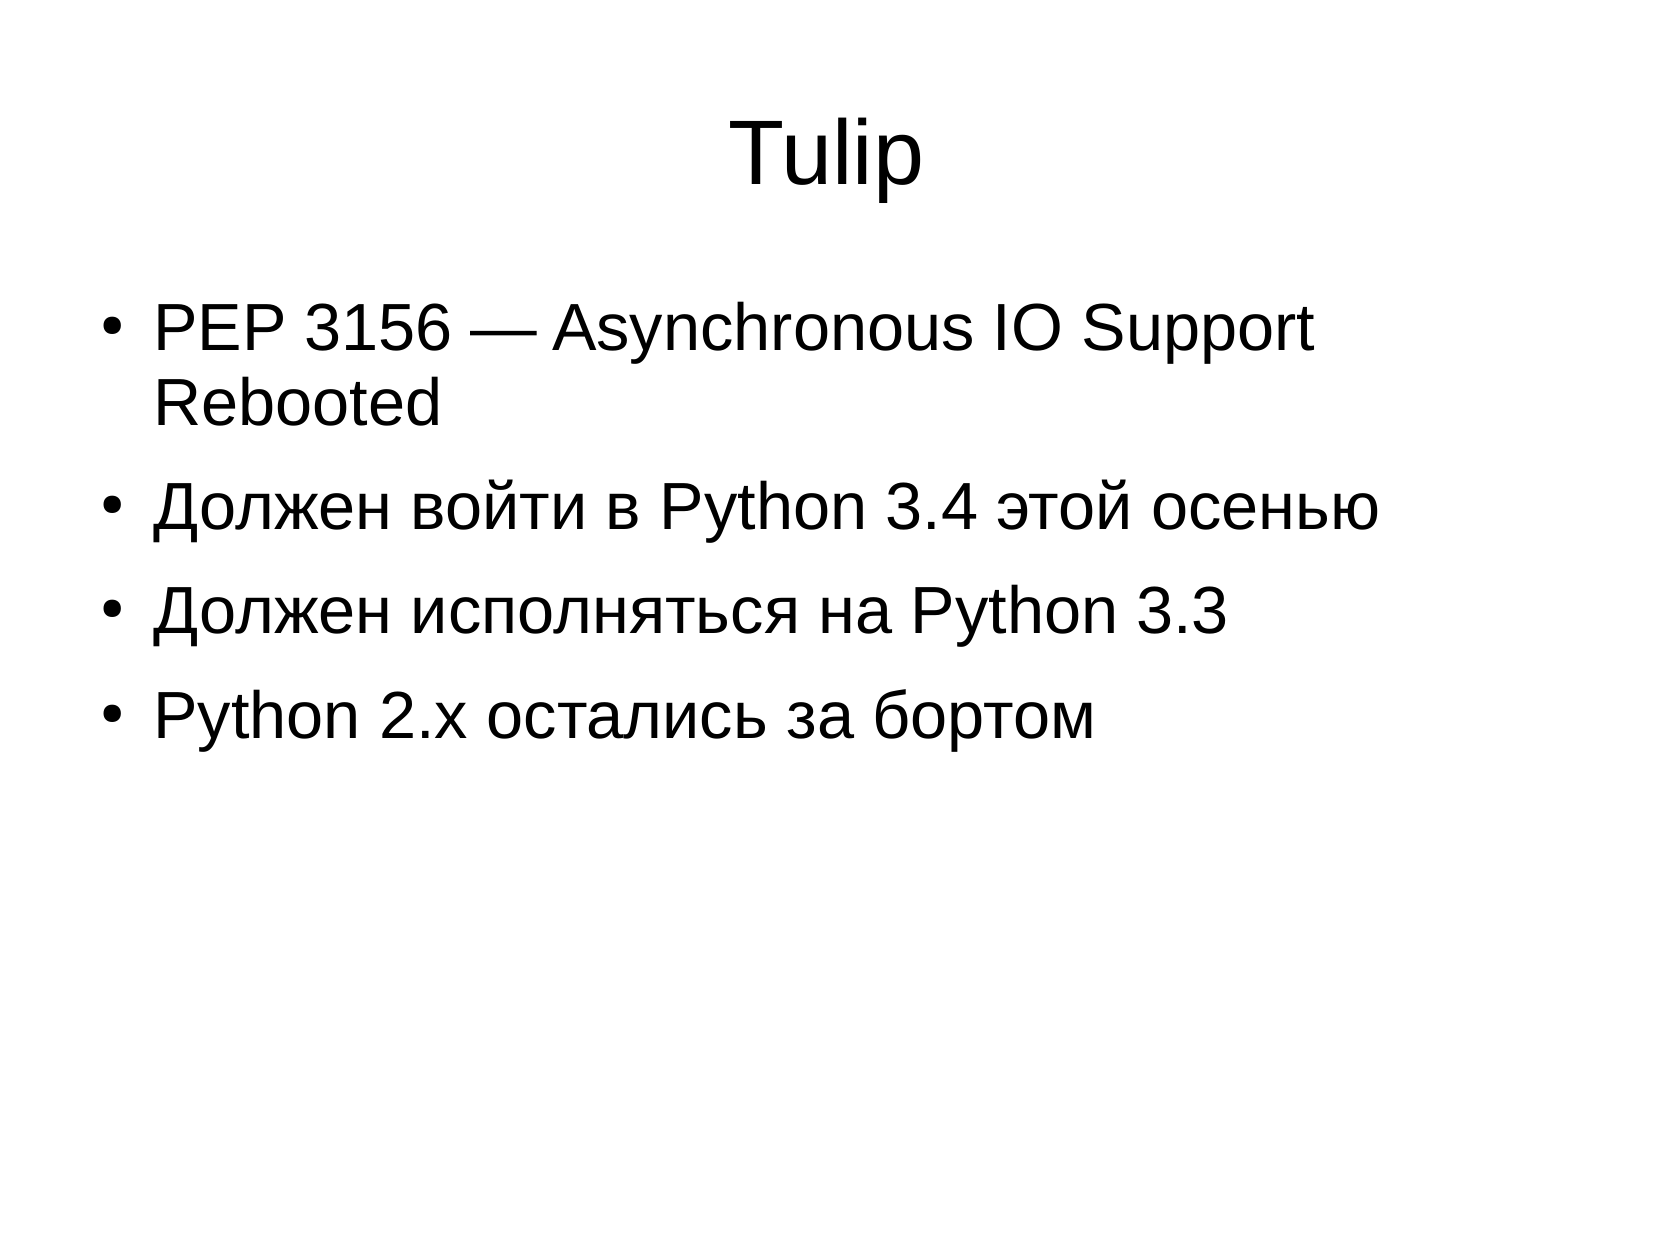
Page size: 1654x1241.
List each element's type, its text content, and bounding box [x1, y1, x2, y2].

title Tulip [82, 49, 1571, 257]
list PEP 3156 — Asynchronous IO Support Rebooted Должен войти в Python 3.4 этой осенью Должен исполняться на Python 3.3 Python 2.x остались за бортом [82, 290, 1571, 1010]
